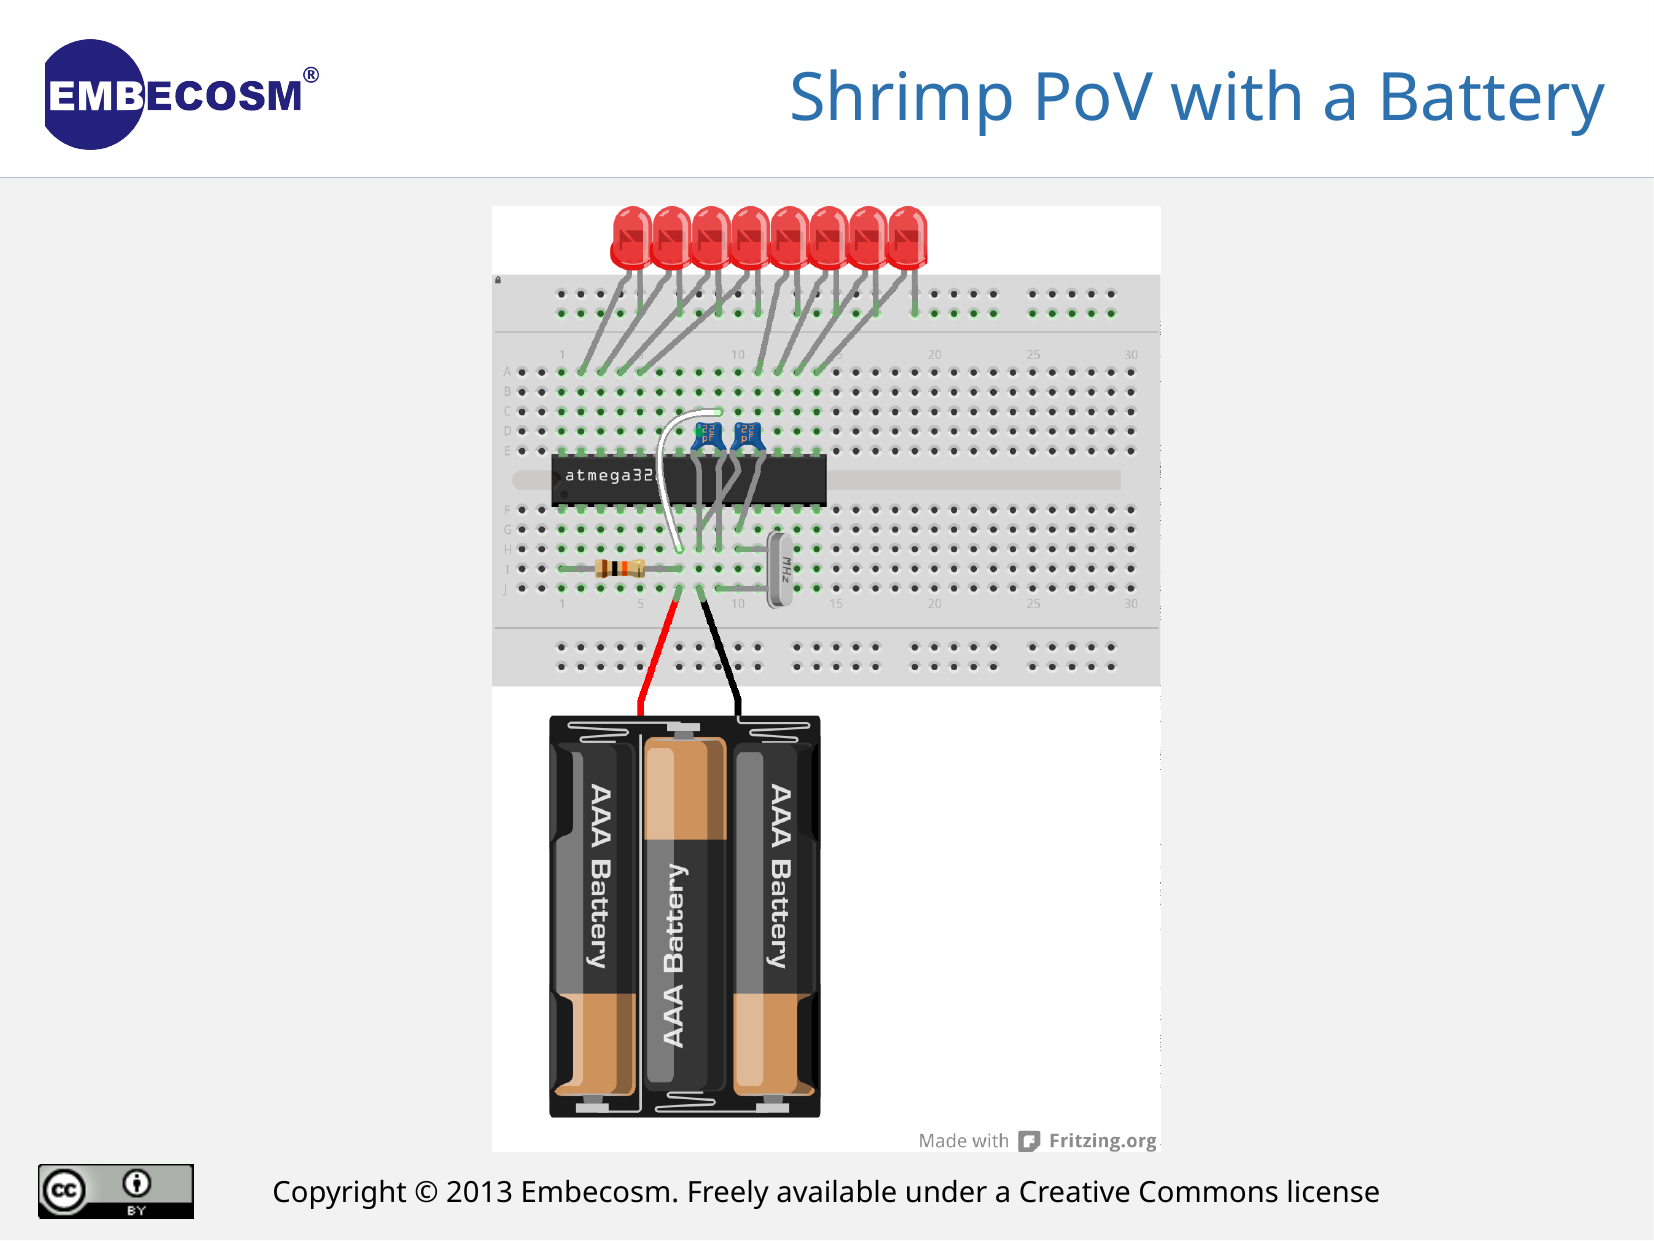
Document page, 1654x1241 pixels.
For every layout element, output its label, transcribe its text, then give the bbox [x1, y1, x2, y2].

picture [38, 1164, 194, 1219]
picture [492, 206, 1161, 1152]
title Shrimp PoV with a Battery [330, 23, 1607, 166]
picture [45, 39, 319, 150]
